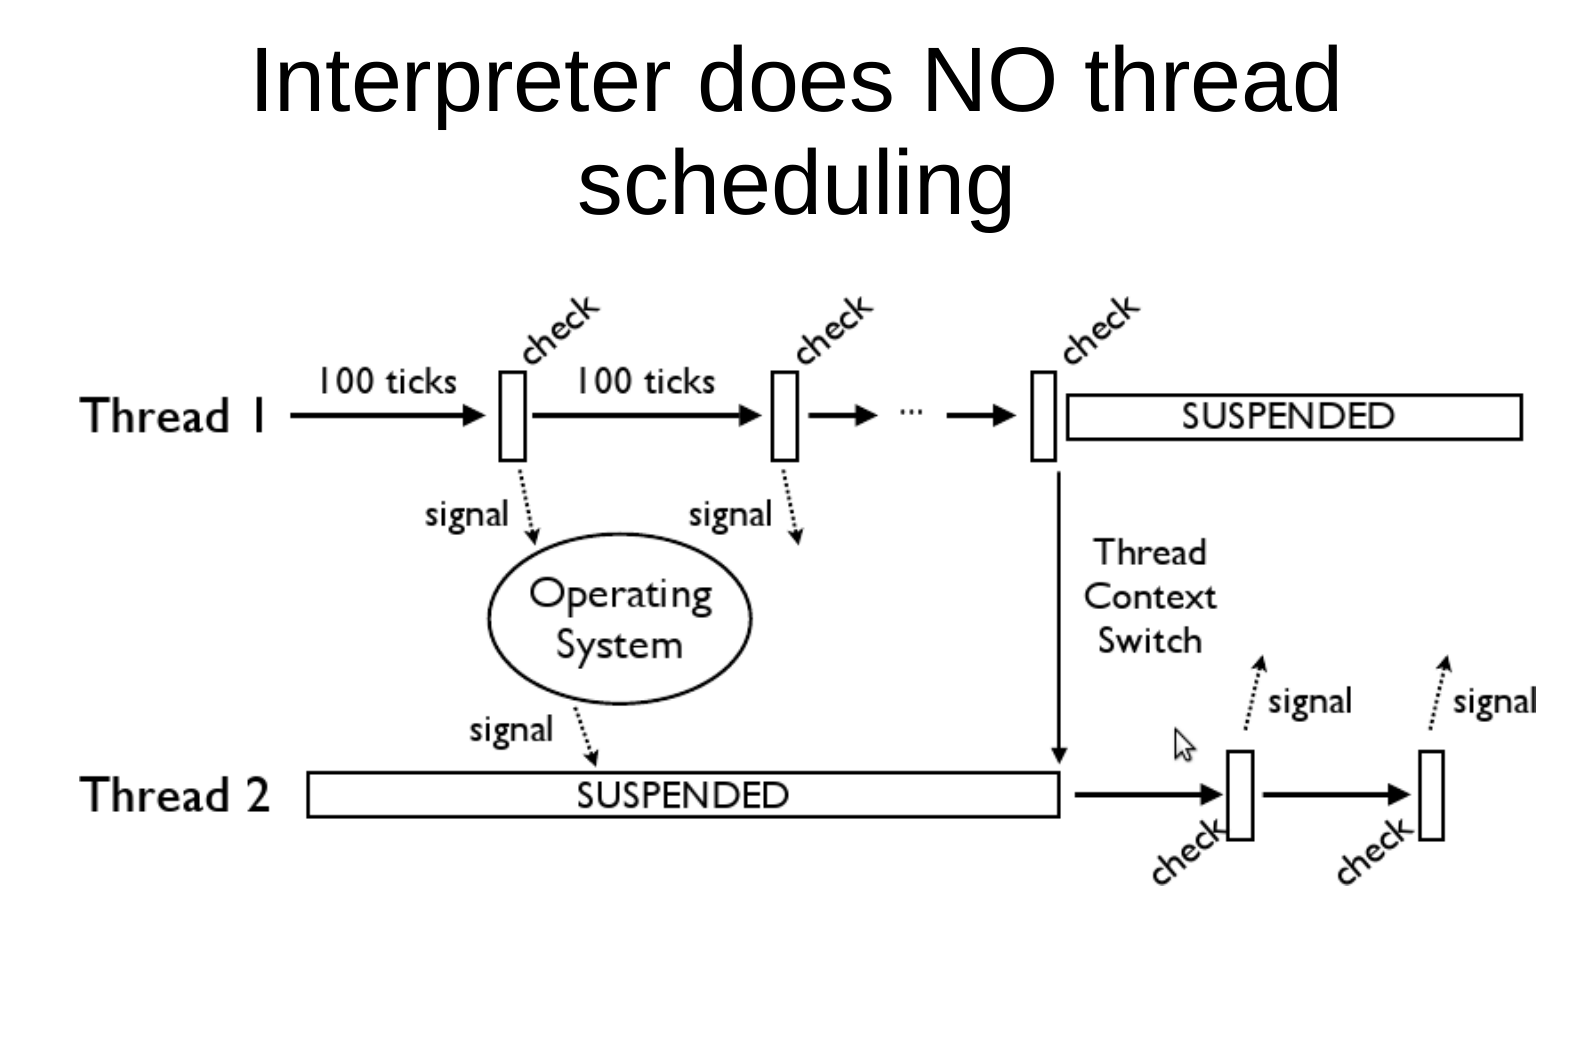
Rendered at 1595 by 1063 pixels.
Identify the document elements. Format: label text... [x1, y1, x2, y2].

picture [79, 295, 1536, 886]
title Interpreter does NO thread scheduling [79, 17, 1515, 245]
